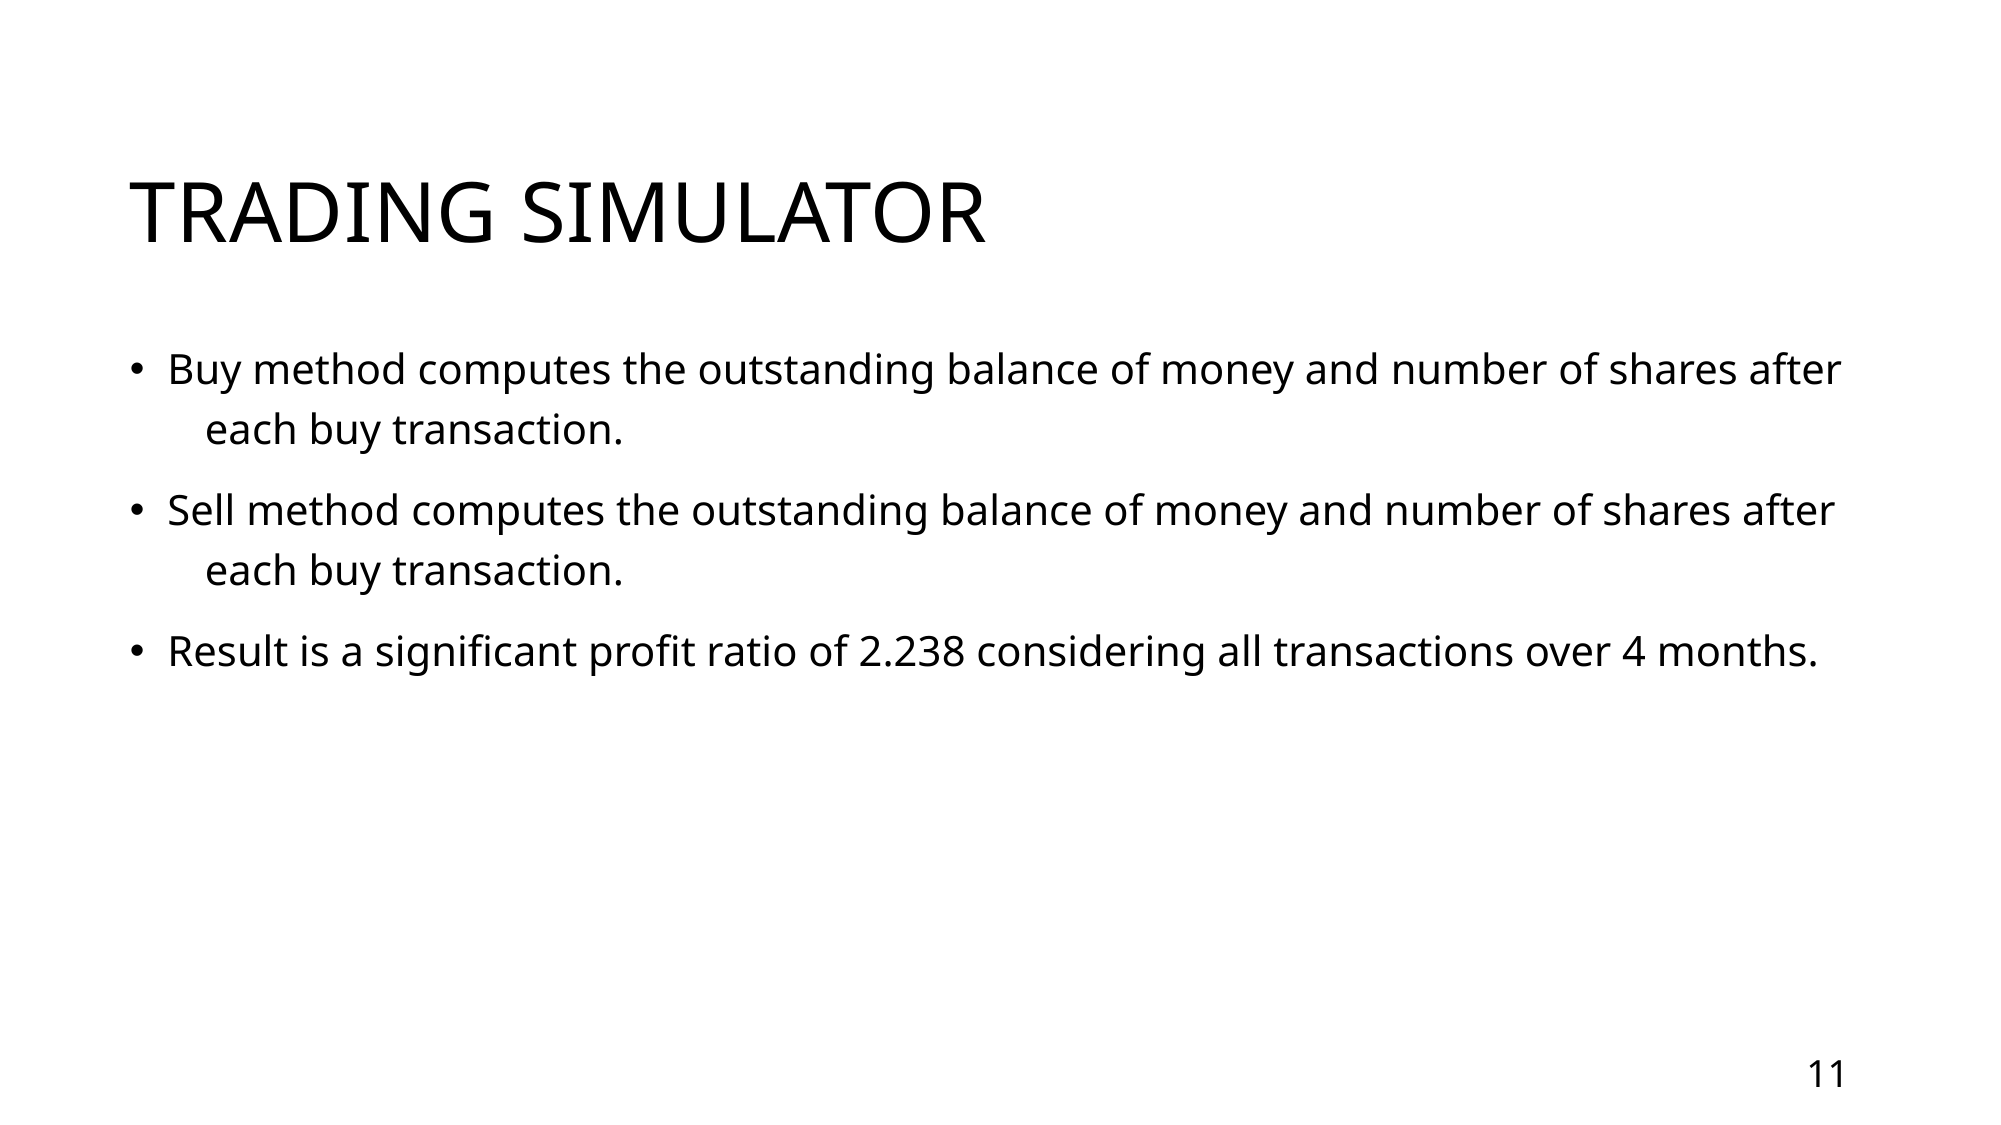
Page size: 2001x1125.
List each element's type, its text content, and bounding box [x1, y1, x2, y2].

slide_number 11 [1791, 1042, 1902, 1103]
title Trading simulator [114, 151, 1869, 293]
list Buy method computes the outstanding balance of money and number of shares after each buy transaction. Sell method computes the outstanding balance of money and number of shares after each buy transaction. Result is a significant profit ratio of 2.238 considering all transactions over 4 months. [114, 325, 1869, 973]
